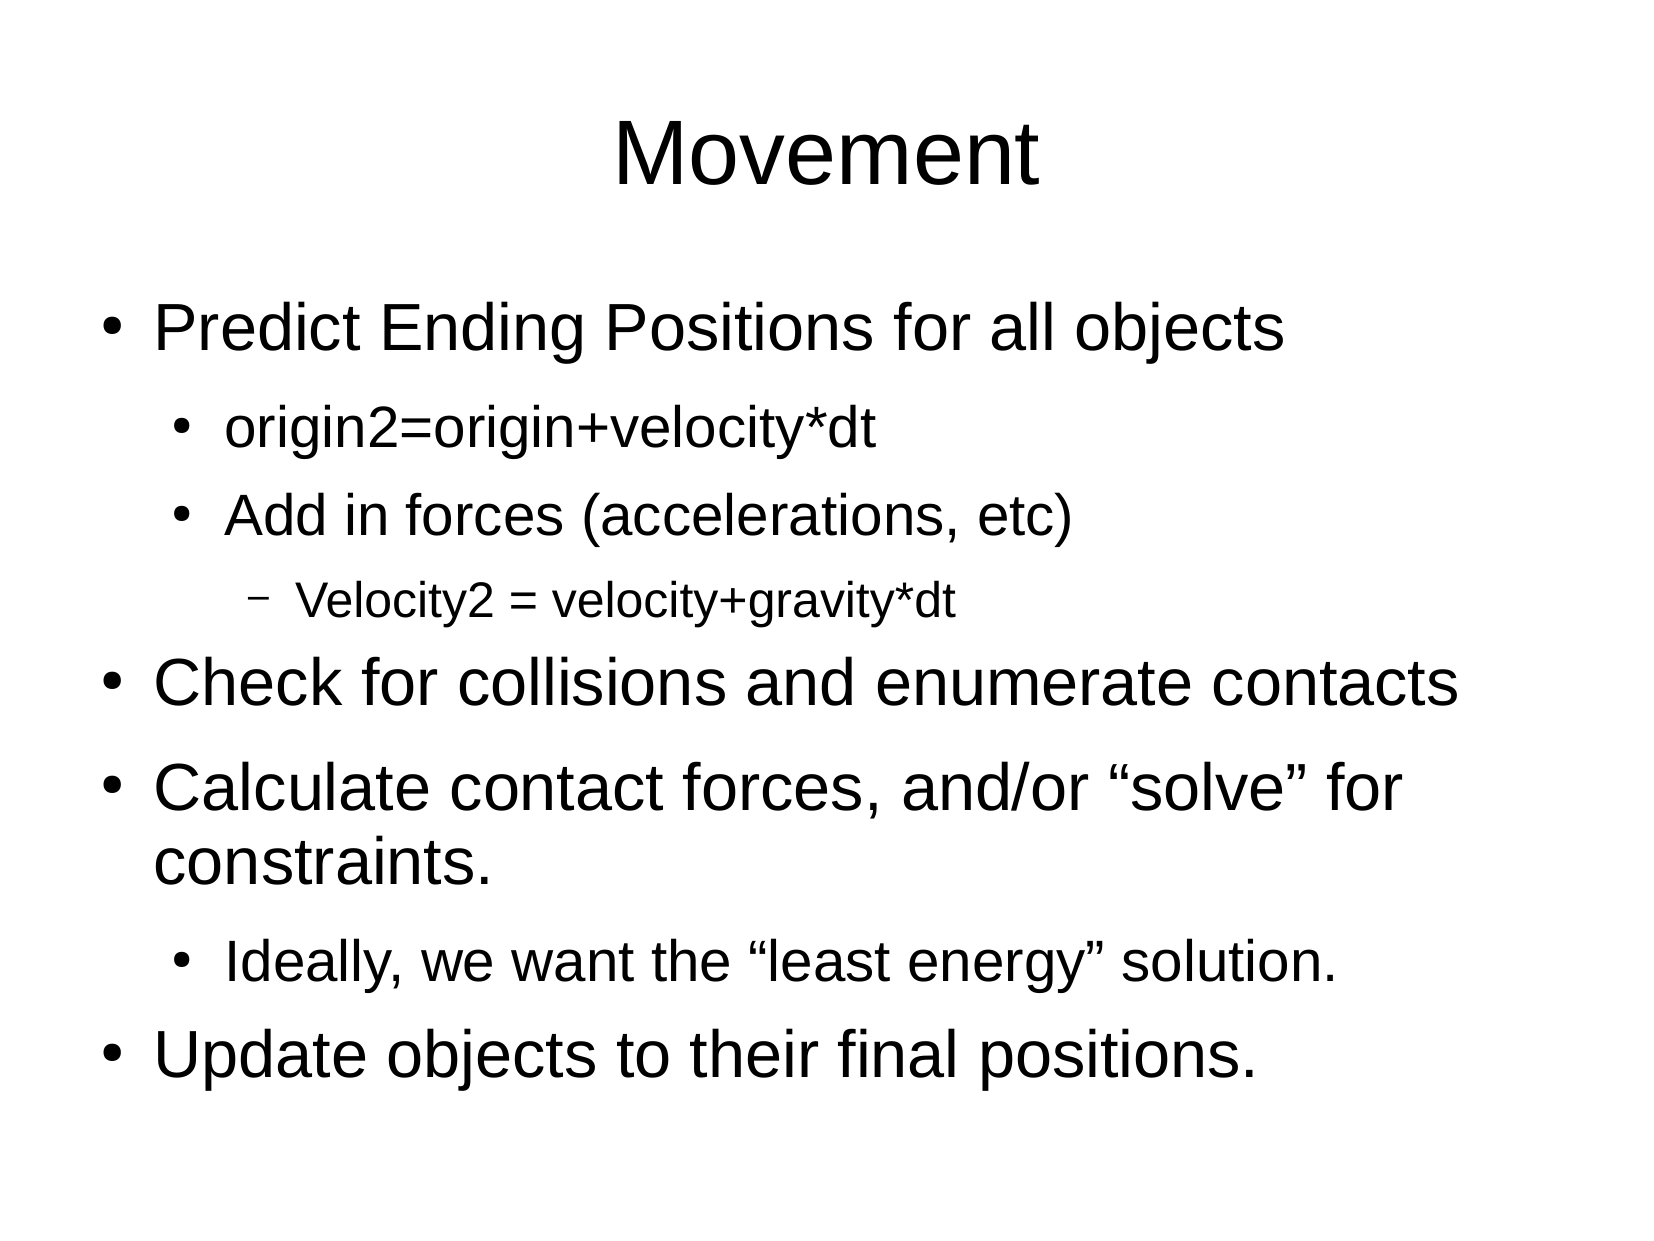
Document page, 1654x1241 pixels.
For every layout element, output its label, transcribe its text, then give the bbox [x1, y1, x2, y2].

list Predict Ending Positions for all objects origin2=origin+velocity*dt Add in forces (accelerations, etc) Velocity2 = velocity+gravity*dt Check for collisions and enumerate contacts Calculate contact forces, and/or “solve” for constraints. Ideally, we want the “least energy” solution. Update objects to their final positions. [82, 290, 1571, 1094]
title Movement [82, 56, 1571, 250]
